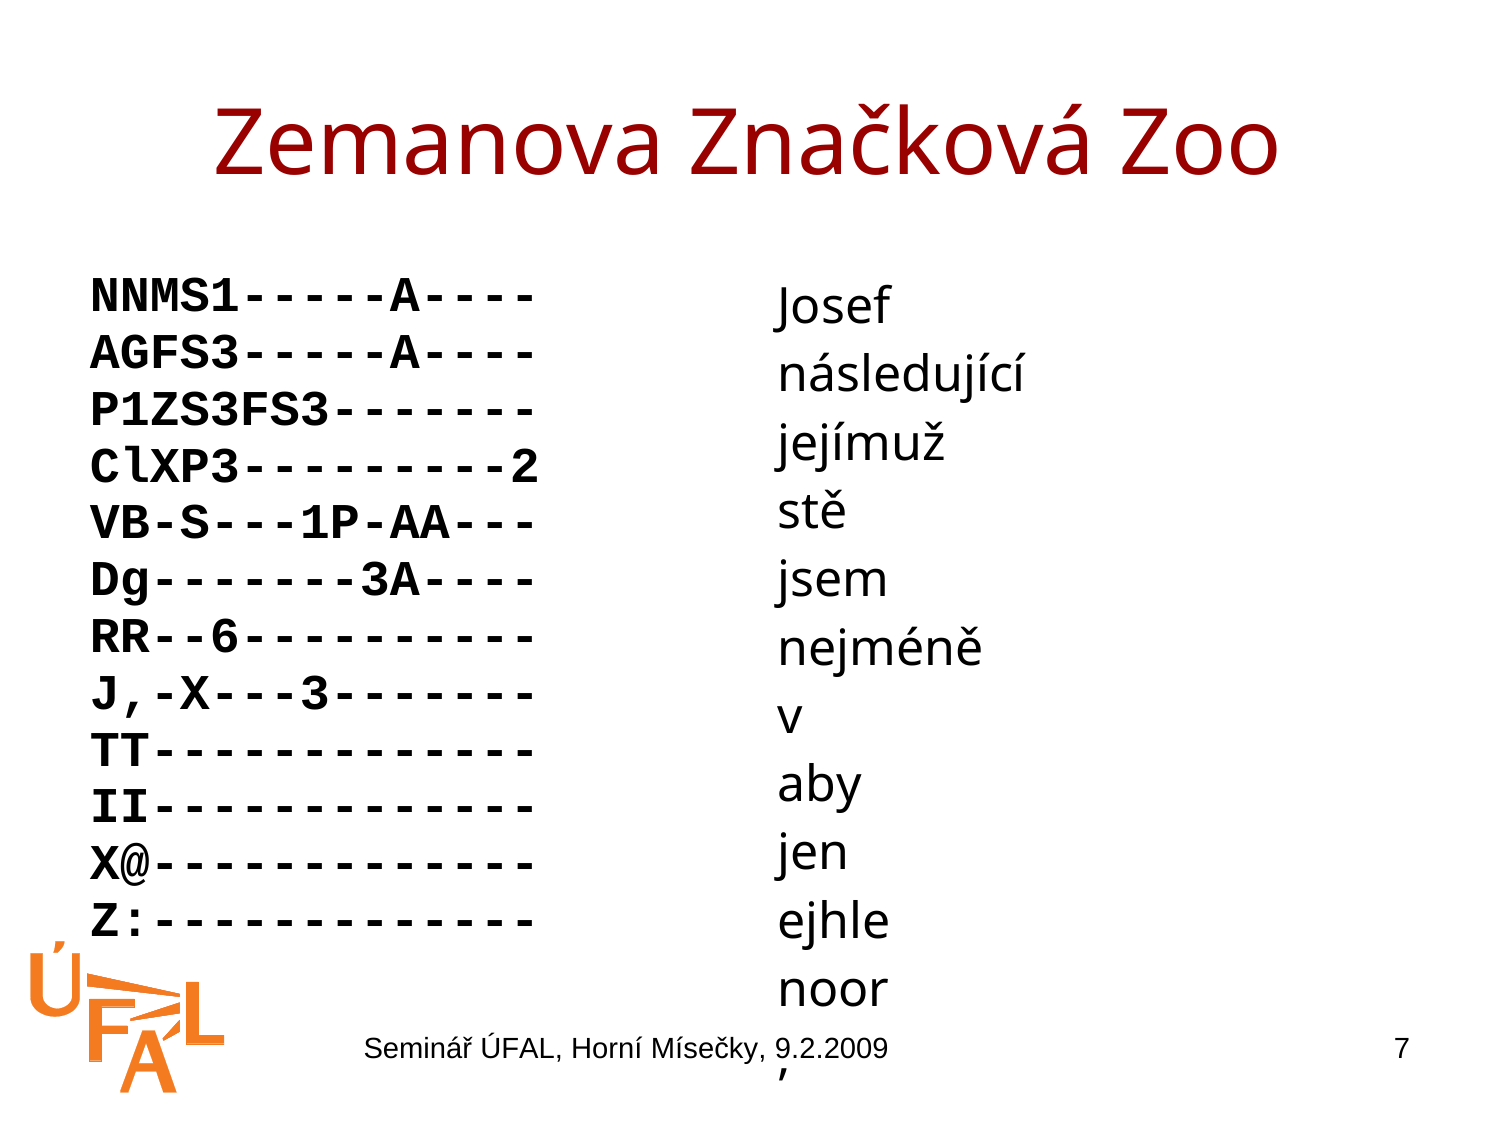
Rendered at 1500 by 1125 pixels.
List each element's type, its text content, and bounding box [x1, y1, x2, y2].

text_box Zemanova Značková Zoo [73, 44, 1424, 232]
list NNMS1-----A---- AGFS3-----A---- P1ZS3FS3------- ClXP3---------2 VB-S---1P-AA--- Dg-------3A---- RR--6---------- J,-X---3------- TT------------- II------------- X@------------- Z:------------- [75, 262, 738, 1006]
list Josef následující jejímuž stě jsem nejméně v aby jen ejhle noor , [762, 262, 1426, 1006]
